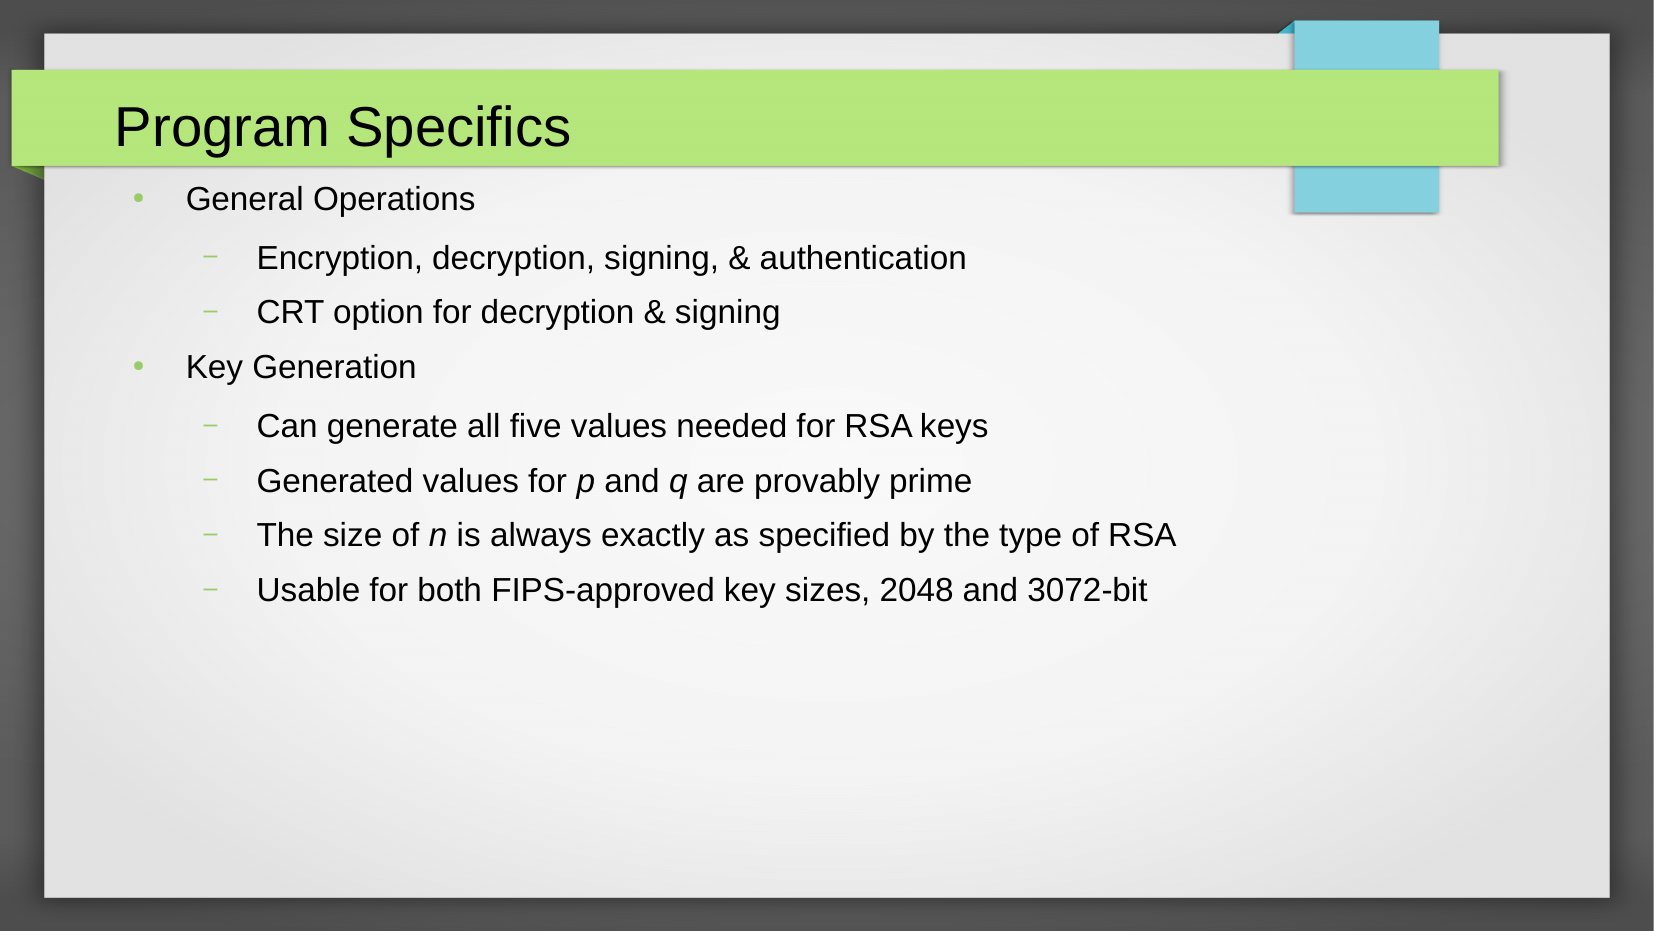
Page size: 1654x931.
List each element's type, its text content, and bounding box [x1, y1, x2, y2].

title Program Specifics [114, 28, 1539, 180]
picture [0, 0, 1654, 931]
list General Operations Encryption, decryption, signing, & authentication CRT option for decryption & signing Key Generation Can generate all five values needed for RSA keys Generated values for p and q are provably prime The size of n is always exactly as specified by the type of RSA Usable for both FIPS-approved key sizes, 2048 and 3072-bit [114, 180, 1539, 911]
